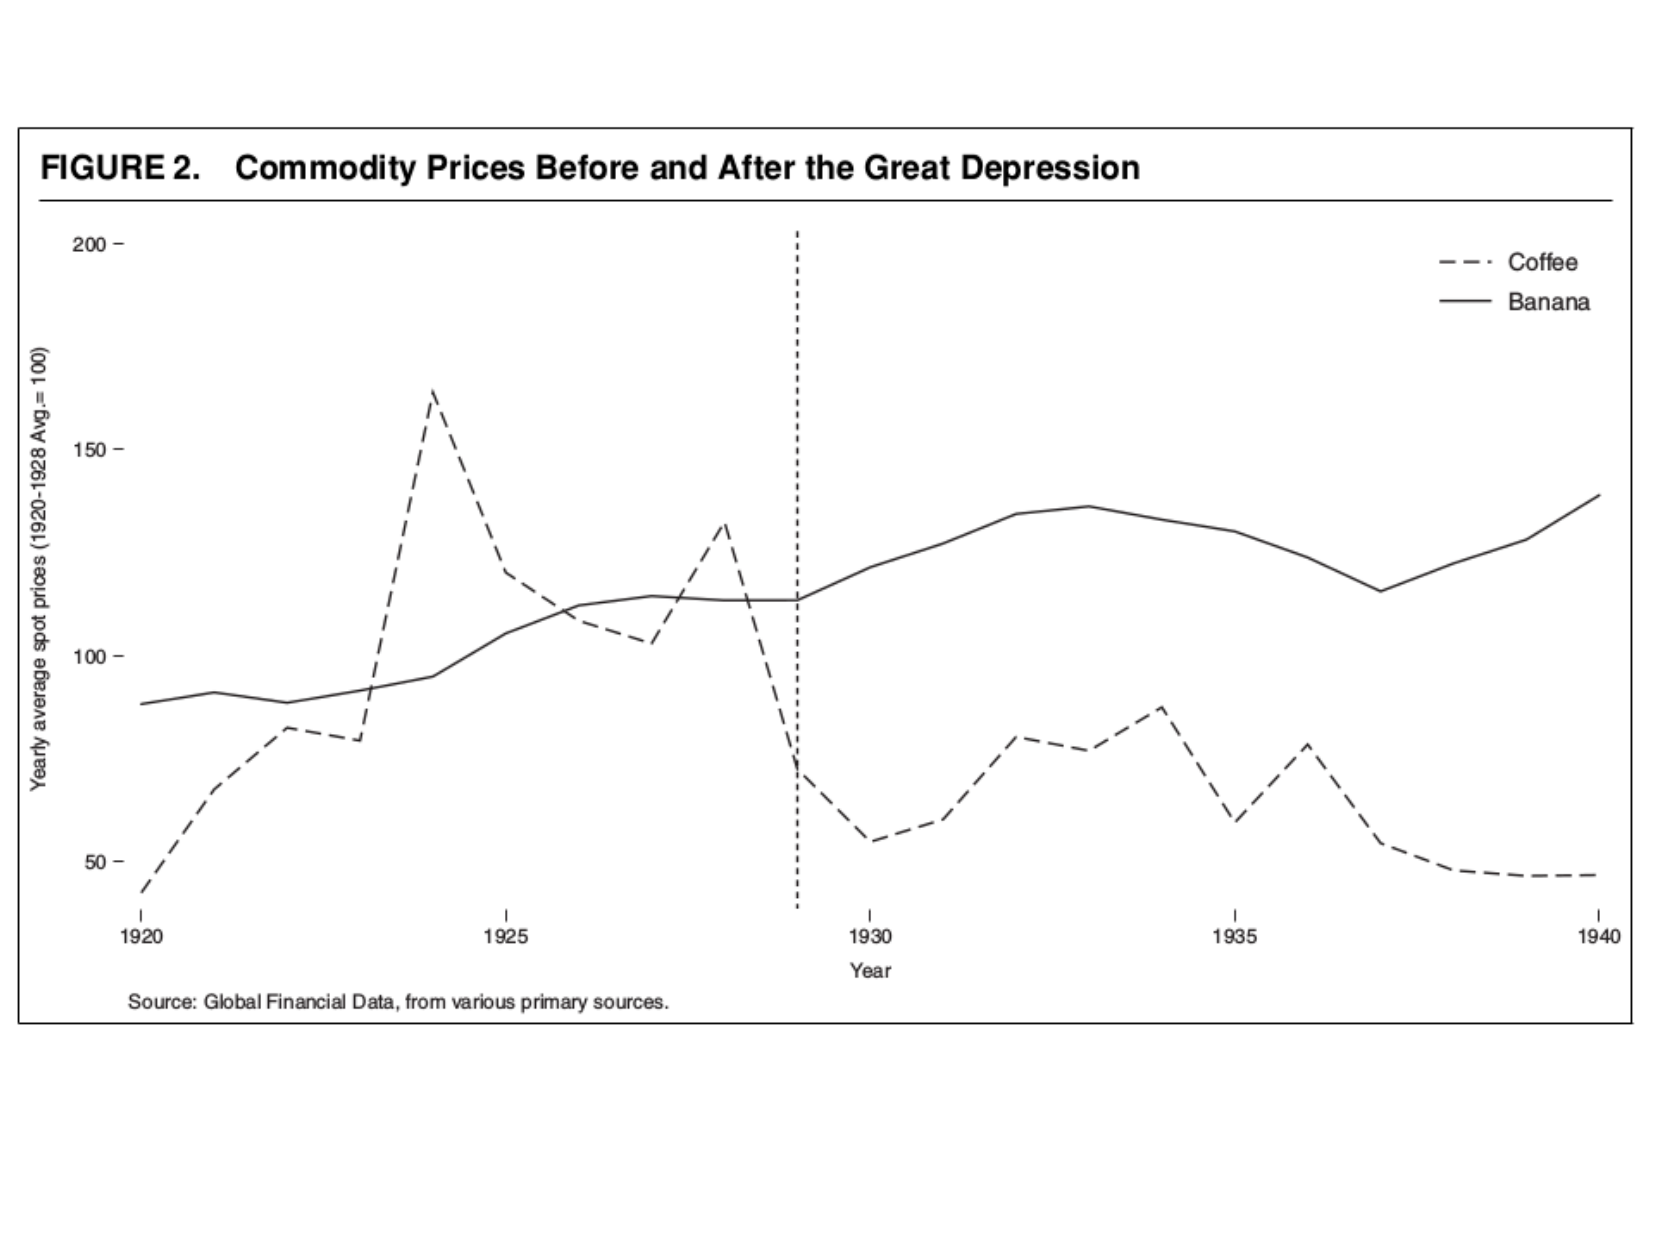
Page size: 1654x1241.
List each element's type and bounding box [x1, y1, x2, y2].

picture [6, 119, 1643, 1035]
